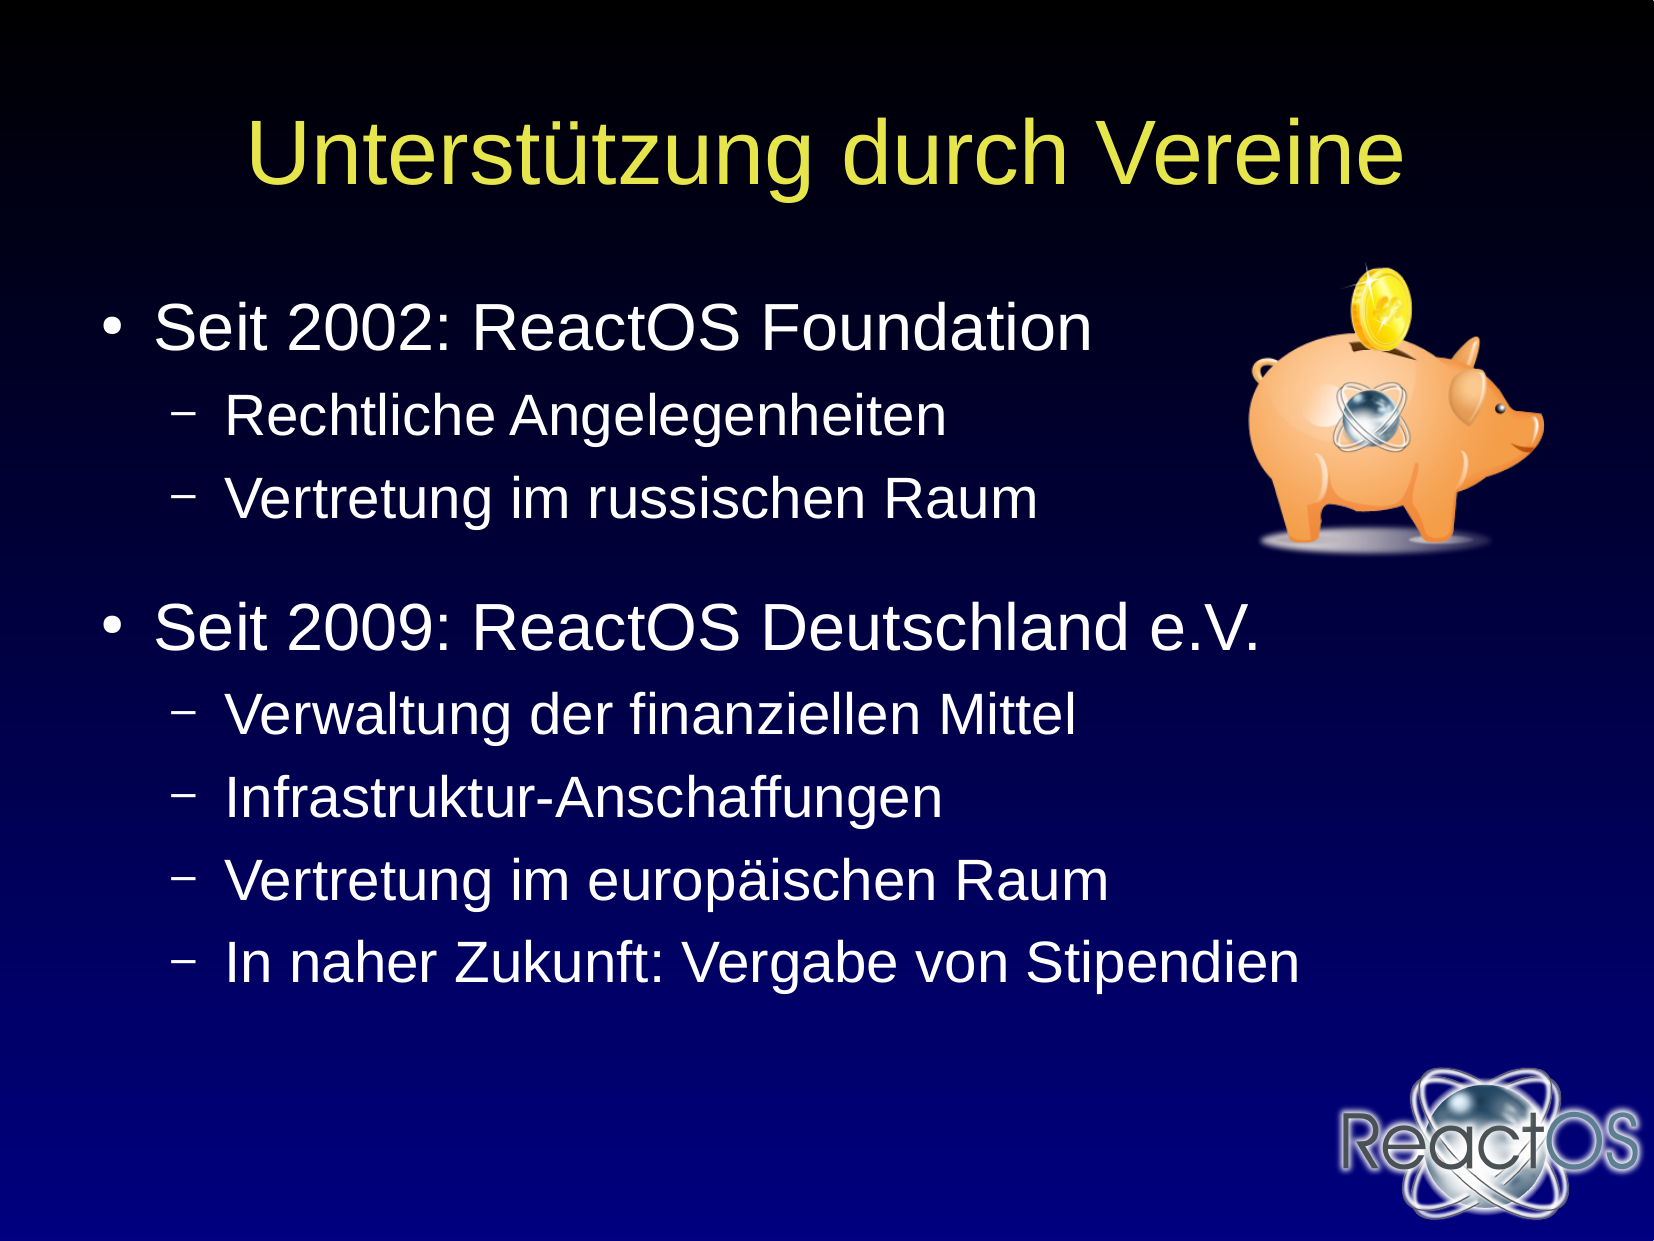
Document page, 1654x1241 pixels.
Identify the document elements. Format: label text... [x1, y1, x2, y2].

picture [1328, 1055, 1654, 1235]
list Seit 2002: ReactOS Foundation Rechtliche Angelegenheiten Vertretung im russischen Raum Seit 2009: ReactOS Deutschland e.V. Verwaltung der finanziellen Mittel Infrastruktur-Anschaffungen Vertretung im europäischen Raum In naher Zukunft: Vergabe von Stipendien [82, 290, 1571, 1010]
picture [1234, 250, 1554, 570]
title Unterstützung durch Vereine [82, 49, 1571, 257]
